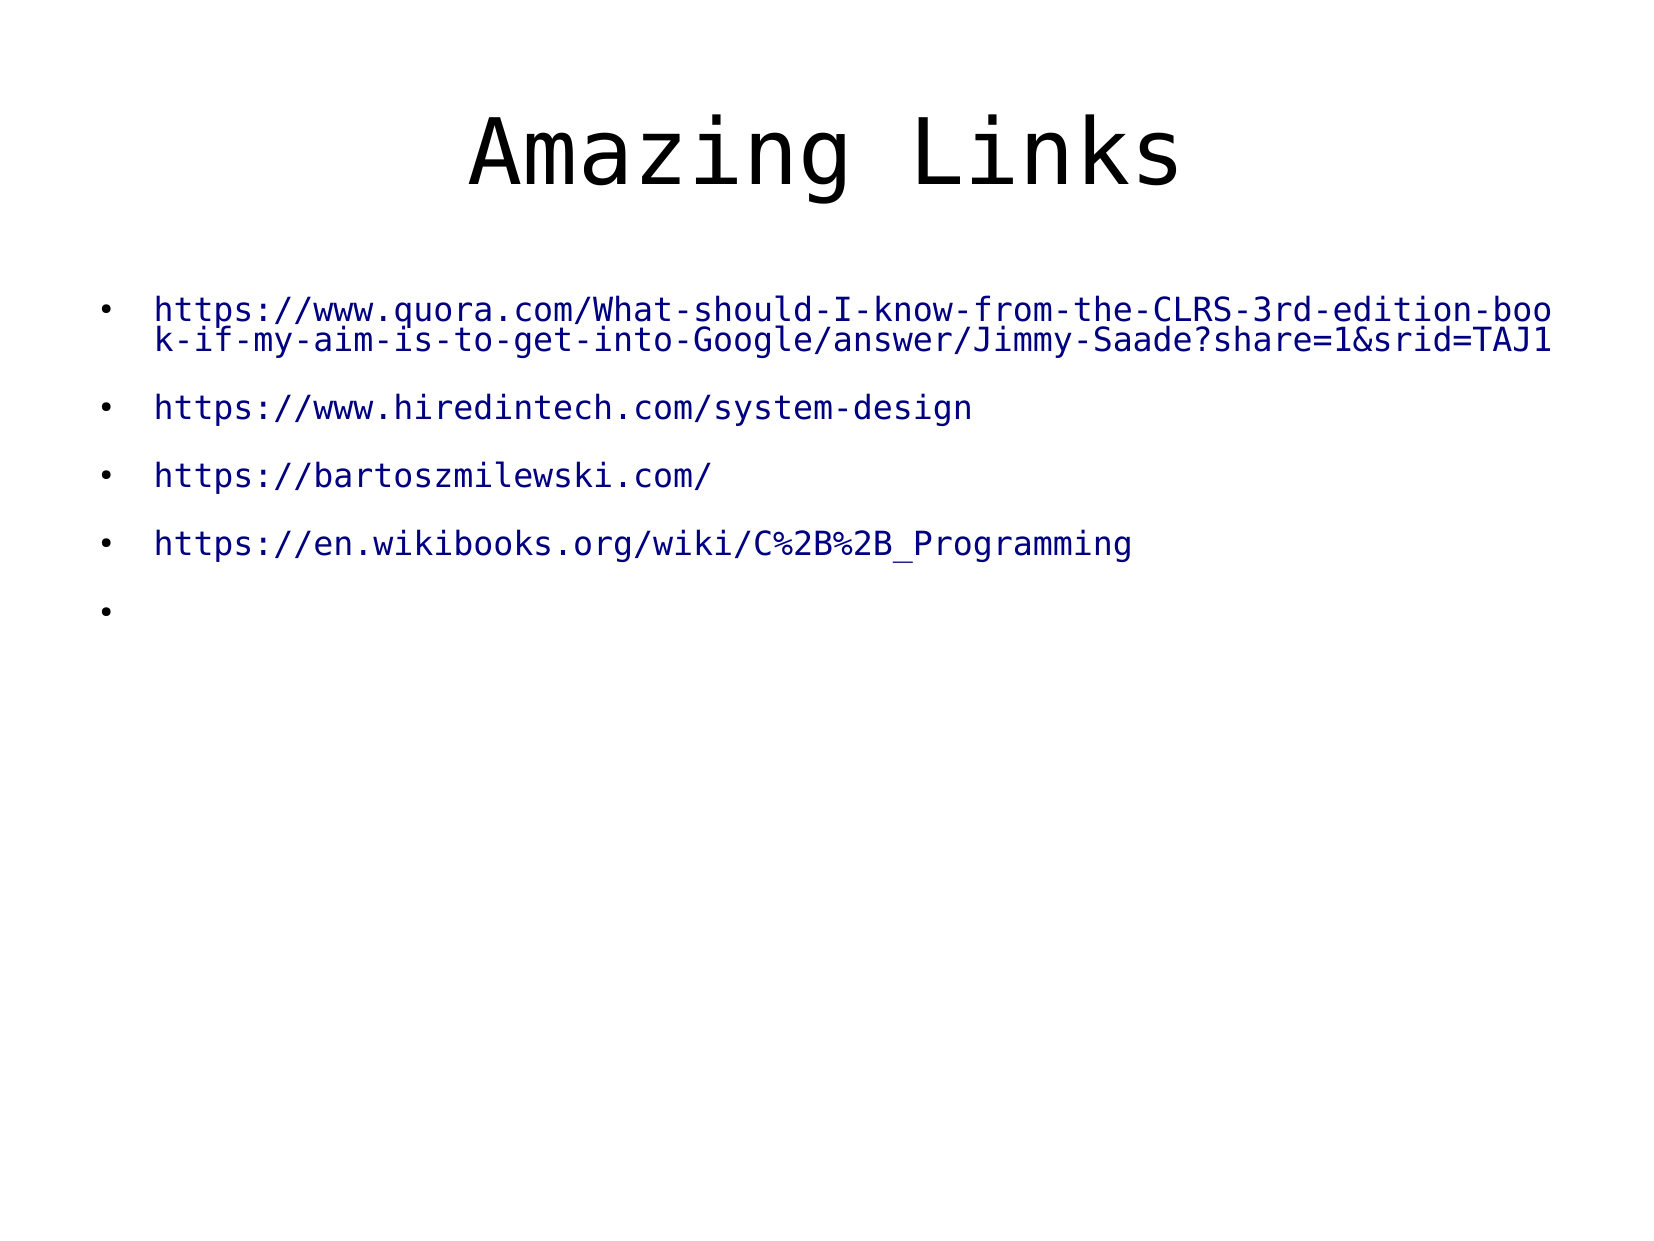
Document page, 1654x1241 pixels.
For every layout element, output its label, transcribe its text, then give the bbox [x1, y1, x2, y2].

list https://www.quora.com/What-should-I-know-from-the-CLRS-3rd-edition-book-if-my-aim-is-to-get-into-Google/answer/Jimmy-Saade?share=1&srid=TAJ1 https://www.hiredintech.com/system-design https://bartoszmilewski.com/ https://en.wikibooks.org/wiki/C%2B%2B_Programming [82, 290, 1571, 1010]
title Amazing Links [82, 49, 1571, 257]
